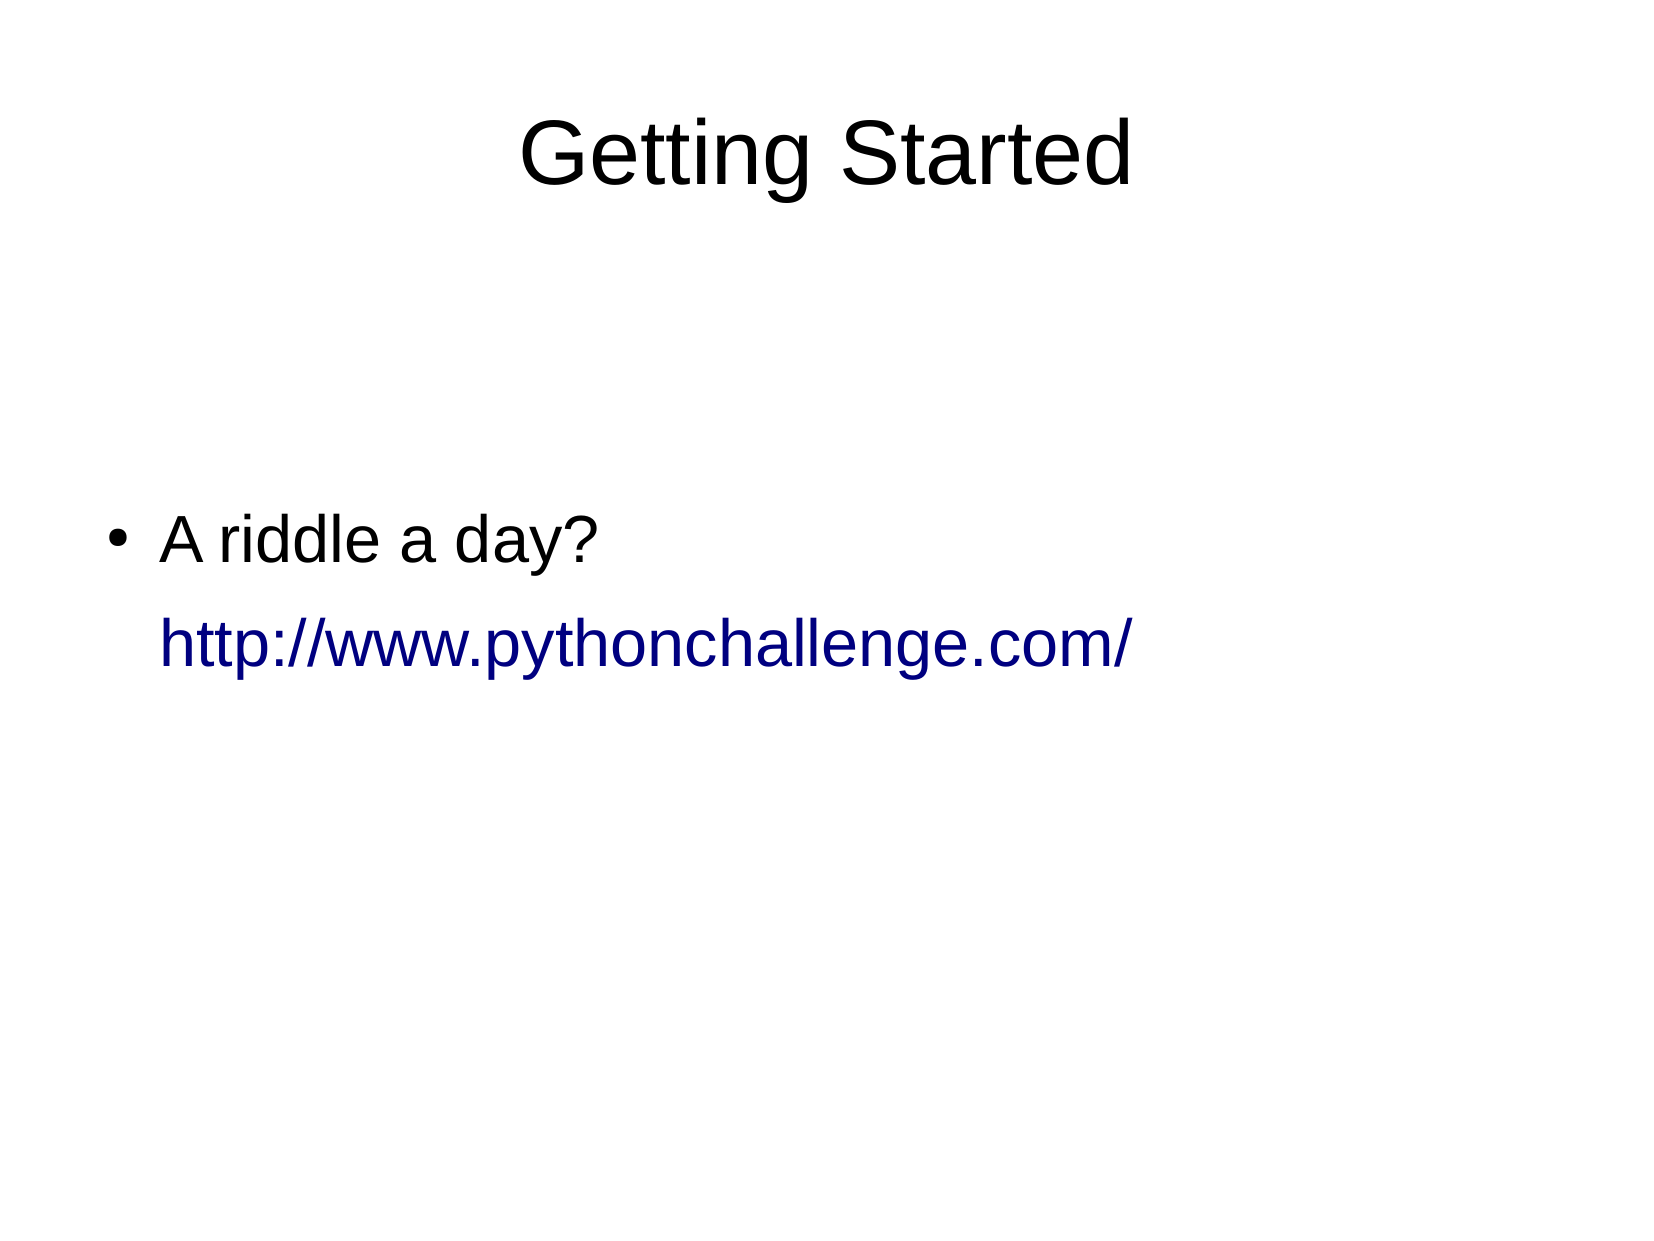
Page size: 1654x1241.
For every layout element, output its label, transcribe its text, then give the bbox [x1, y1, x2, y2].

list A riddle a day? http://www.pythonchallenge.com/ [88, 501, 1577, 803]
title Getting Started [82, 56, 1571, 250]
